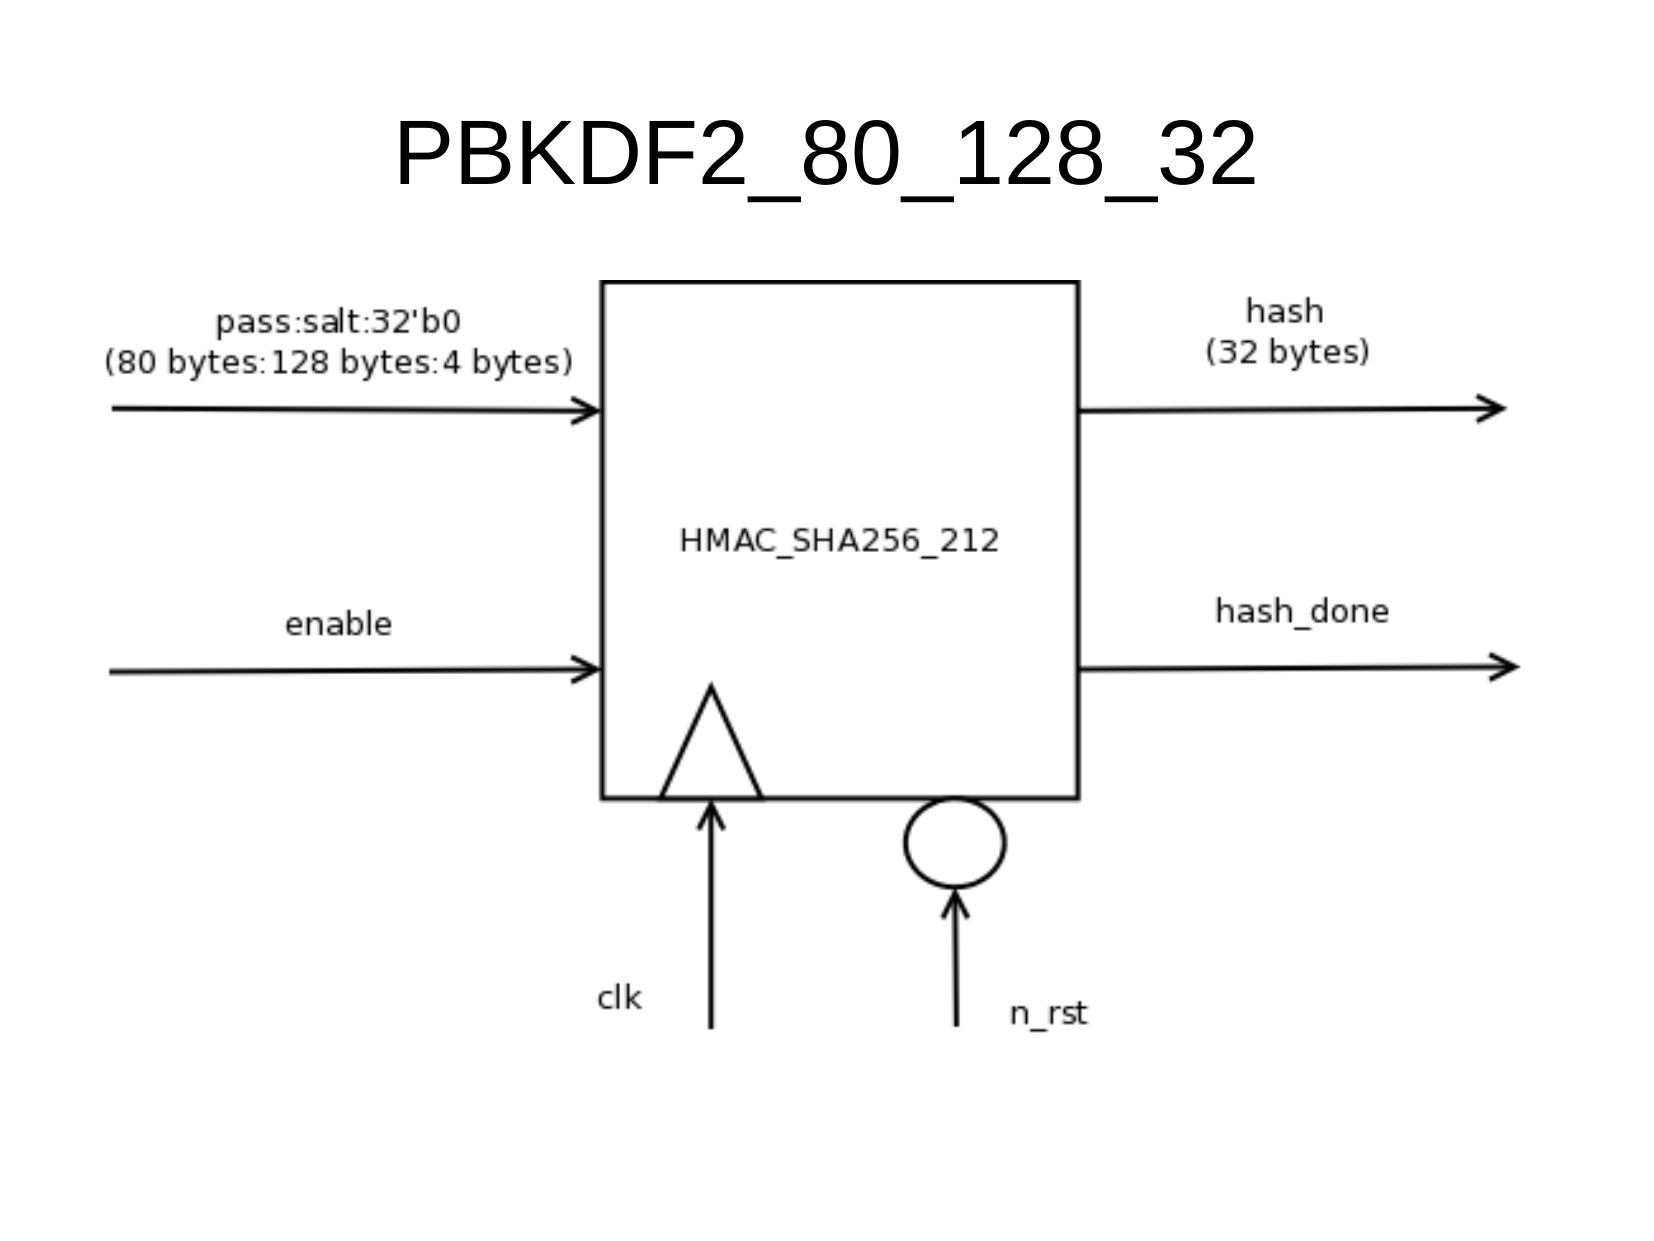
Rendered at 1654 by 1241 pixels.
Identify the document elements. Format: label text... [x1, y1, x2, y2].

title PBKDF2_80_128_32 [82, 49, 1571, 257]
picture [105, 280, 1531, 1036]
